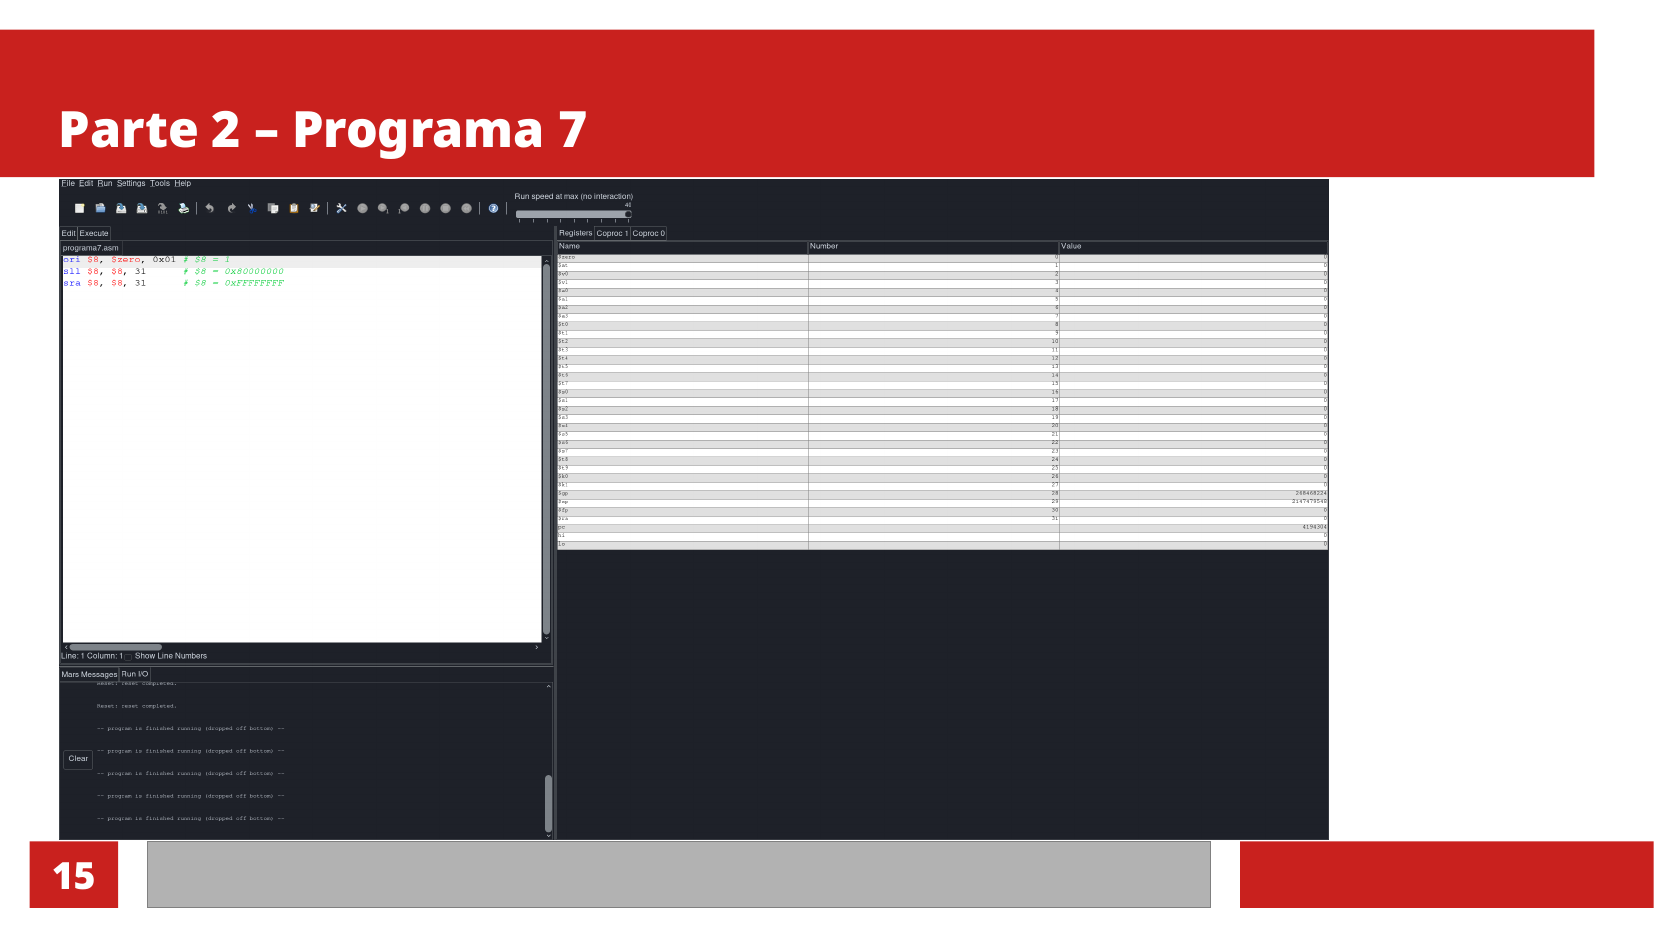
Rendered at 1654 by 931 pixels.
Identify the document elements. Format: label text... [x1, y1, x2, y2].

title Parte 2 – Programa 7 [59, 44, 1595, 163]
picture [59, 179, 1329, 840]
